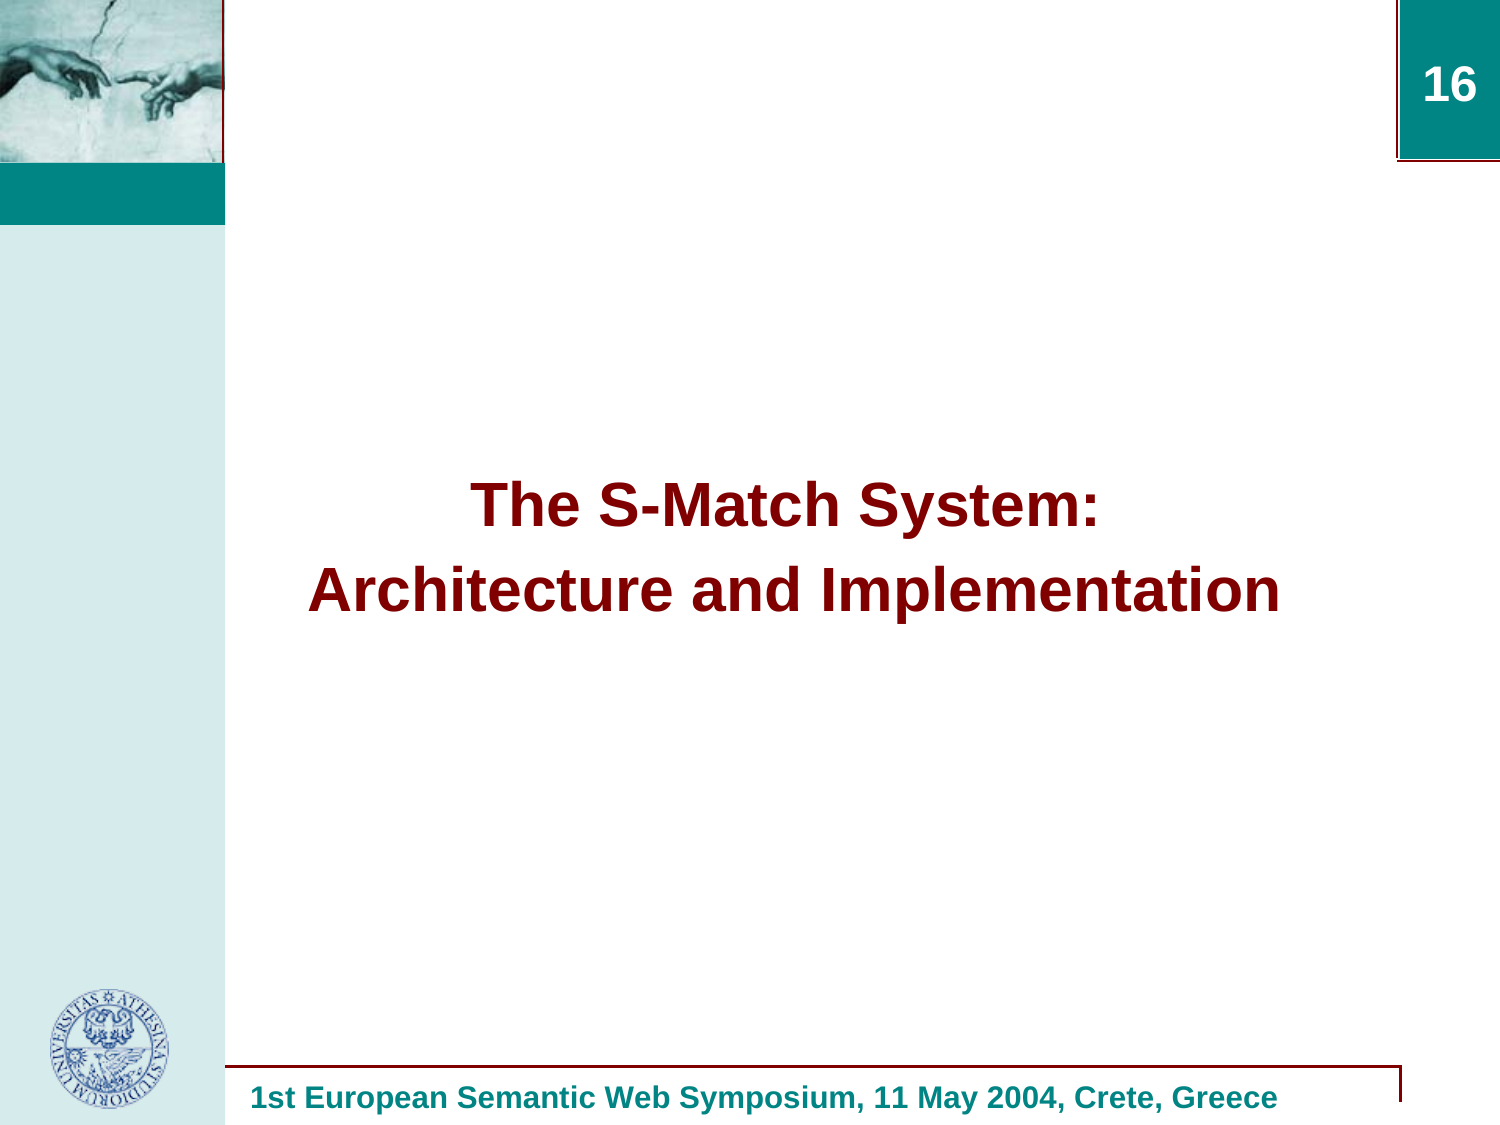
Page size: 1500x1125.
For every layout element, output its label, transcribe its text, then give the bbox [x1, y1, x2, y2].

picture [50, 989, 169, 1109]
list The S-Match System: Architecture and Implementation [141, 454, 1449, 641]
picture [0, 0, 222, 162]
